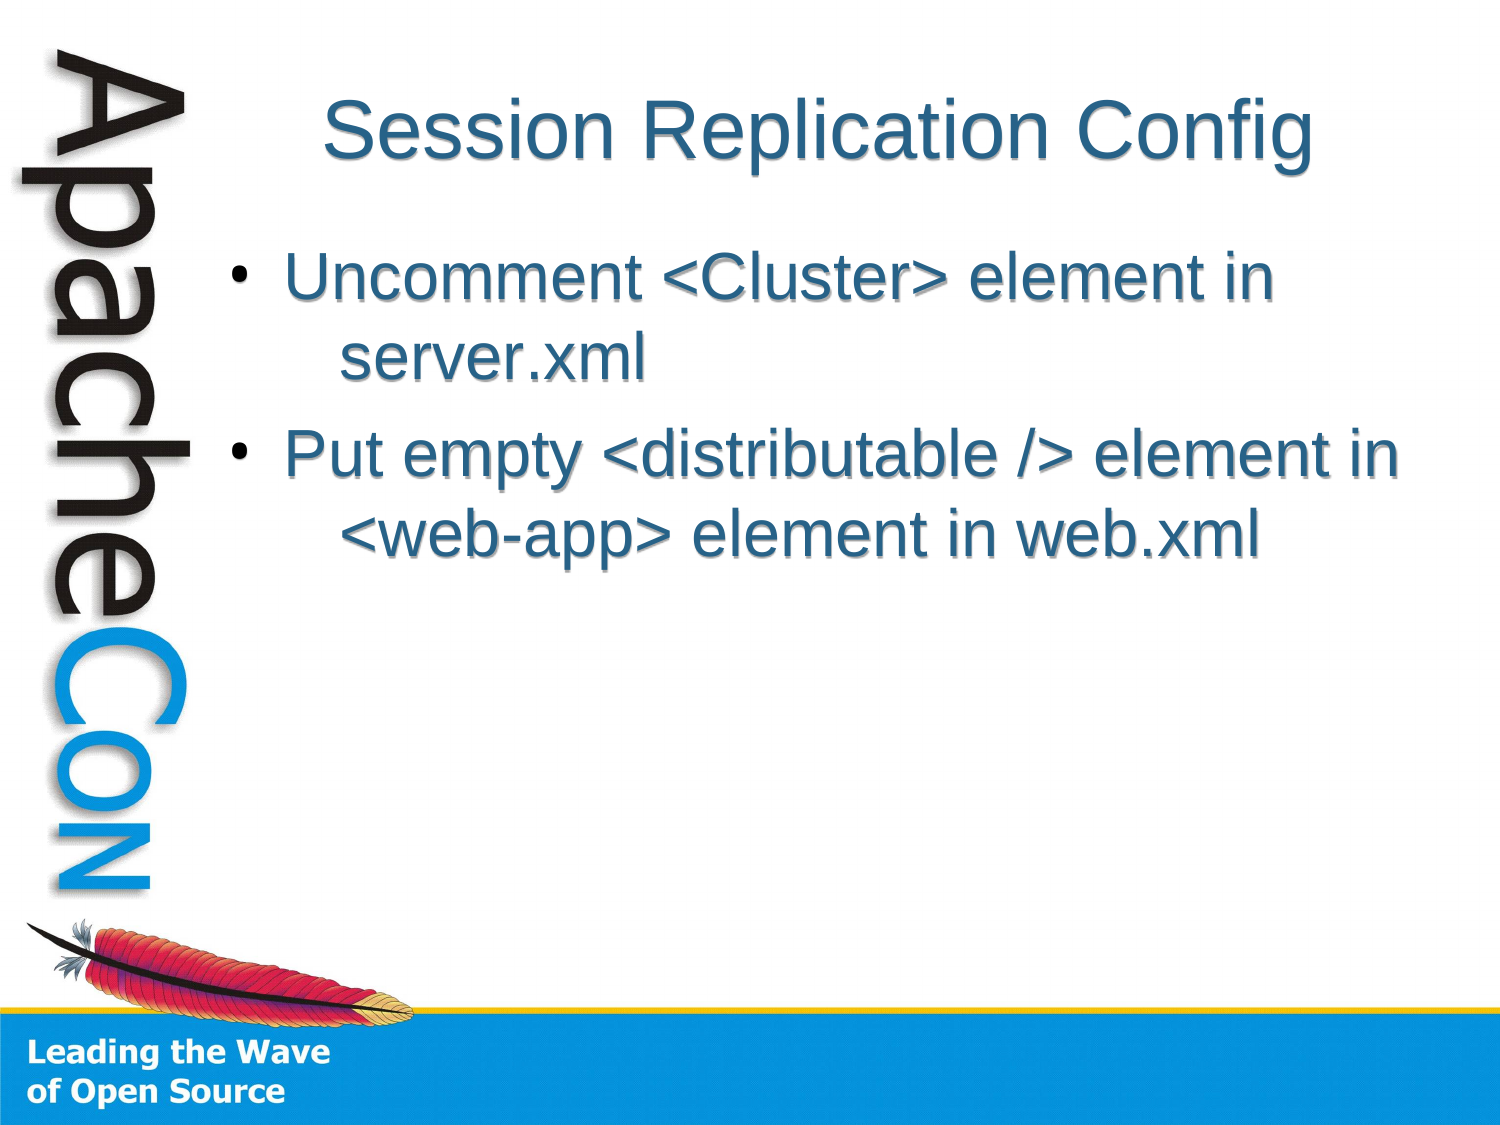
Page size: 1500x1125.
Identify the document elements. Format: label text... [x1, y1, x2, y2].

title Session Replication Config [212, 62, 1426, 188]
list Uncomment <Cluster> element in server.xml Put empty <distributable /> element in <web-app> element in web.xml [212, 224, 1426, 913]
